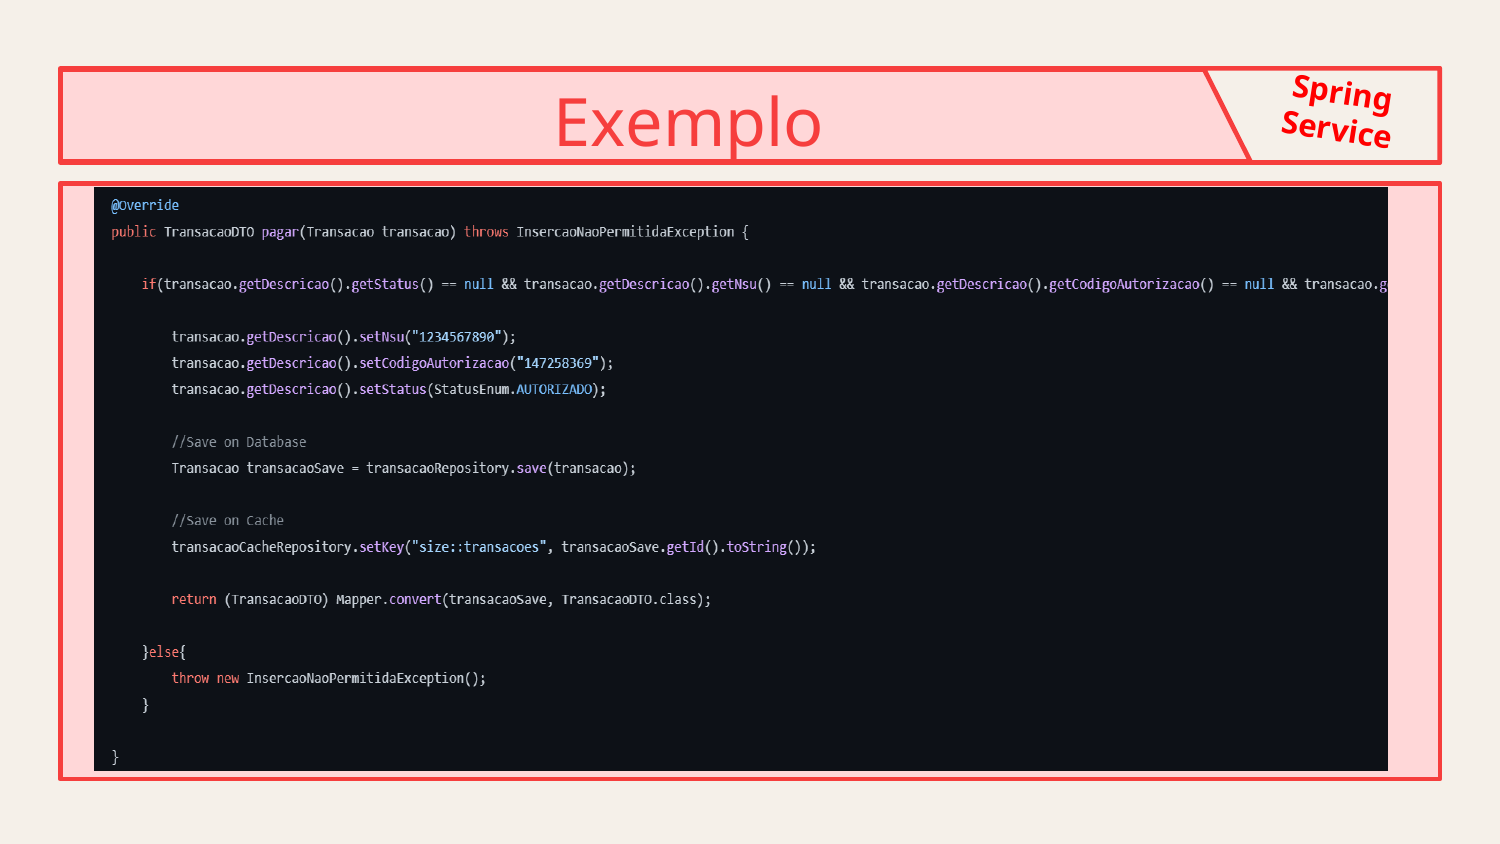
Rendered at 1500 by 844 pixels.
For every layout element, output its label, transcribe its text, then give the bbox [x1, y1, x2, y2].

picture [94, 187, 1388, 771]
title Exemplo [171, 73, 1200, 168]
text_box Spring Service [1176, 43, 1489, 273]
